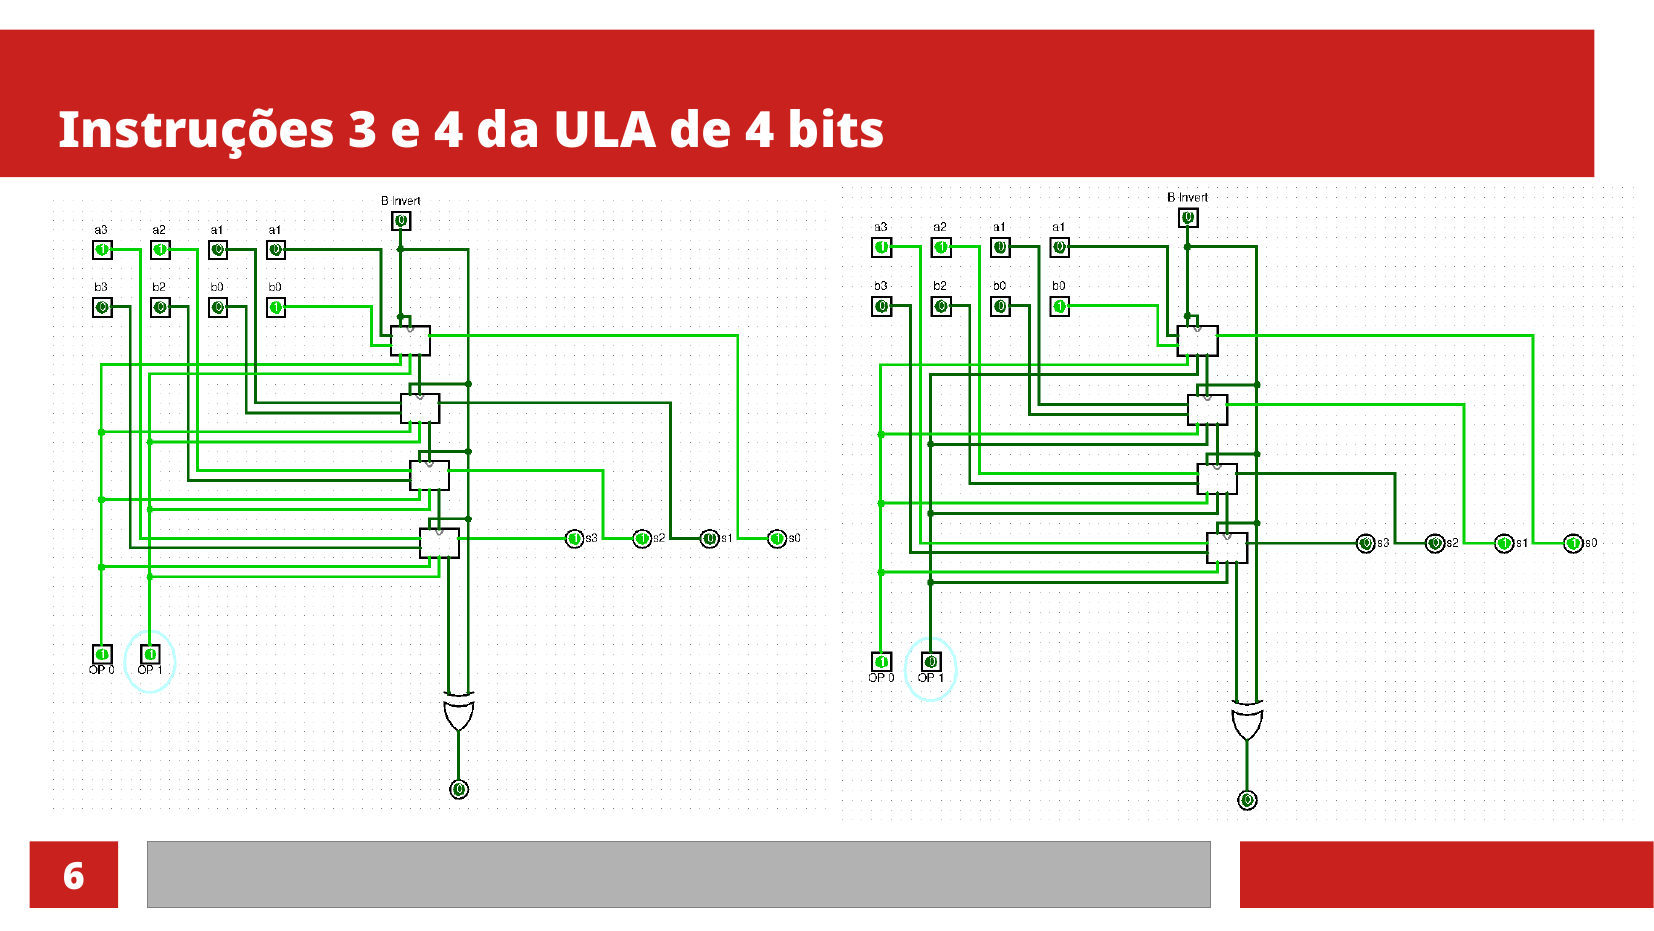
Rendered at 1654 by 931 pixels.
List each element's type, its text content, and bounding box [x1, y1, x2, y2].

picture [50, 193, 826, 810]
picture [835, 187, 1639, 826]
title Instruções 3 e 4 da ULA de 4 bits [59, 44, 1595, 163]
